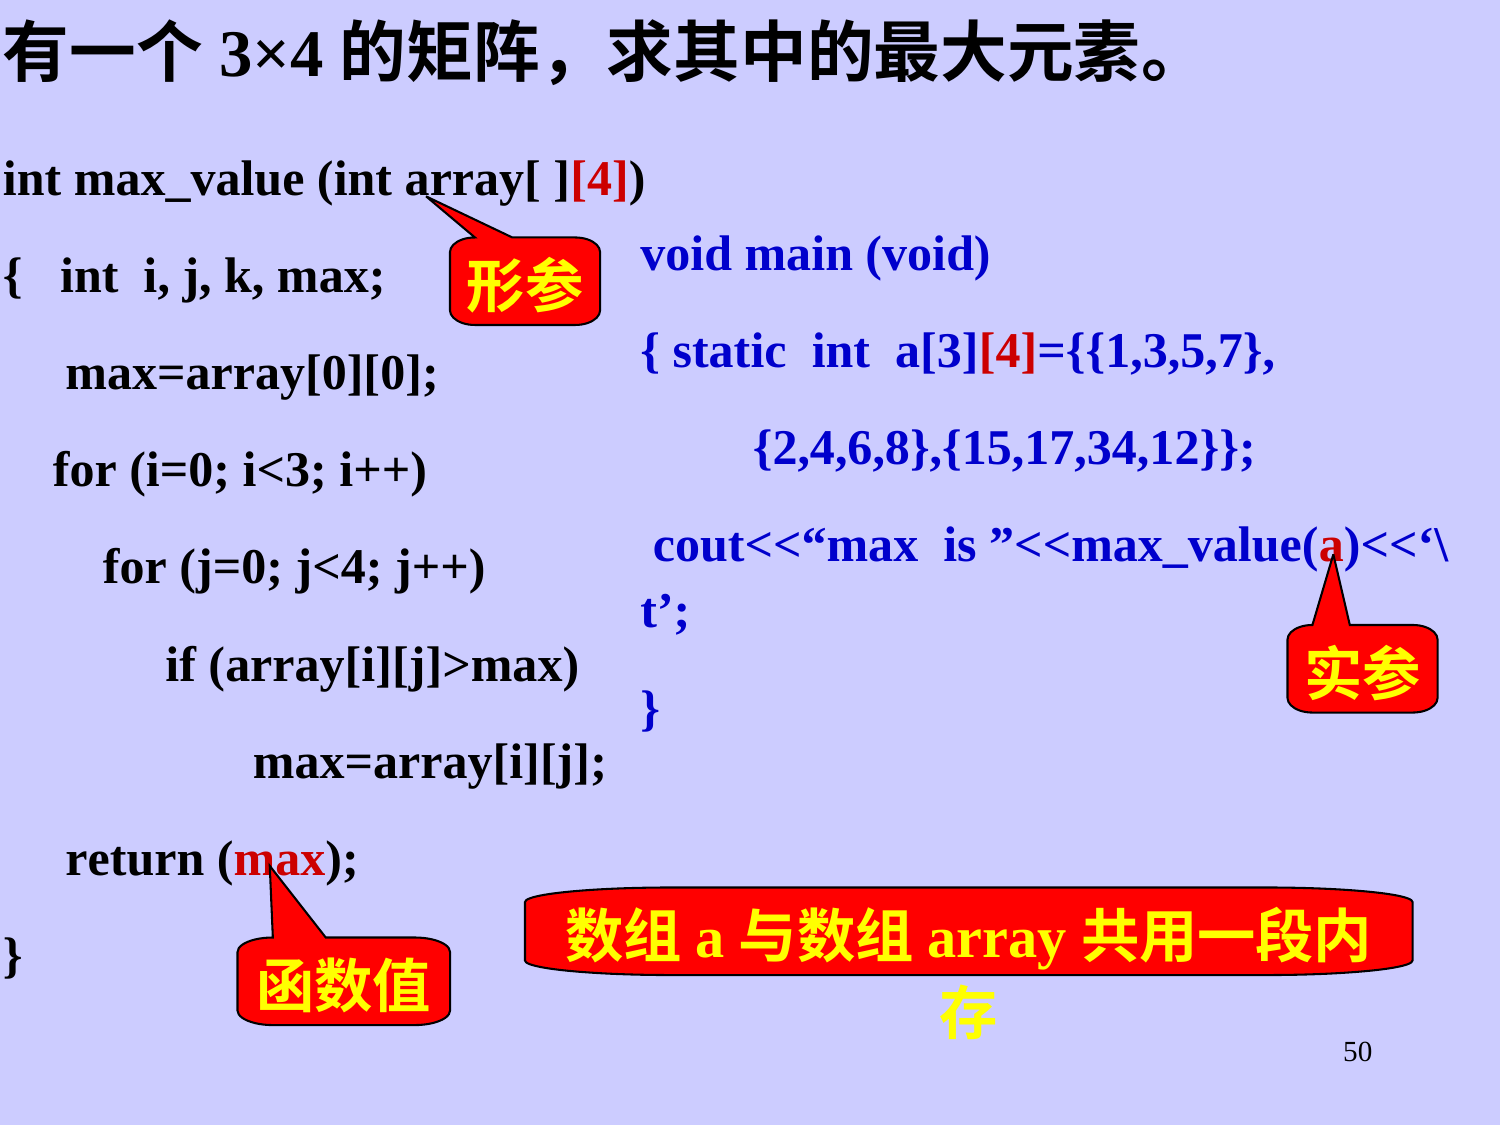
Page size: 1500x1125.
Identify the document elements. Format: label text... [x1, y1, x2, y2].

text_box 形参 [426, 196, 601, 325]
text_box 有一个3×4的矩阵，求其中的最大元素。 [0, 0, 1326, 92]
text_box 函数值 [237, 865, 451, 1026]
text_box void main (void) { static int a[3][4]={{1,3,5,7}, {2,4,6,8},{15,17,34,12}}; cout<<“max is ”<<max_value(a)<<‘\t’; } [637, 212, 1500, 737]
text_box 数组a与数组array共用一段内存 [525, 887, 1413, 976]
text_box int max_value (int array[ ][4]) { int i, j, k, max; max=array[0][0]; for (i=0; i<3; i++) for (j=0; j<4; j++) if (array[i][j]>max) max=array[i][j]; return (max); } [0, 137, 663, 985]
text_box <编号> [1074, 1025, 1388, 1101]
text_box 实参 [1287, 554, 1438, 713]
